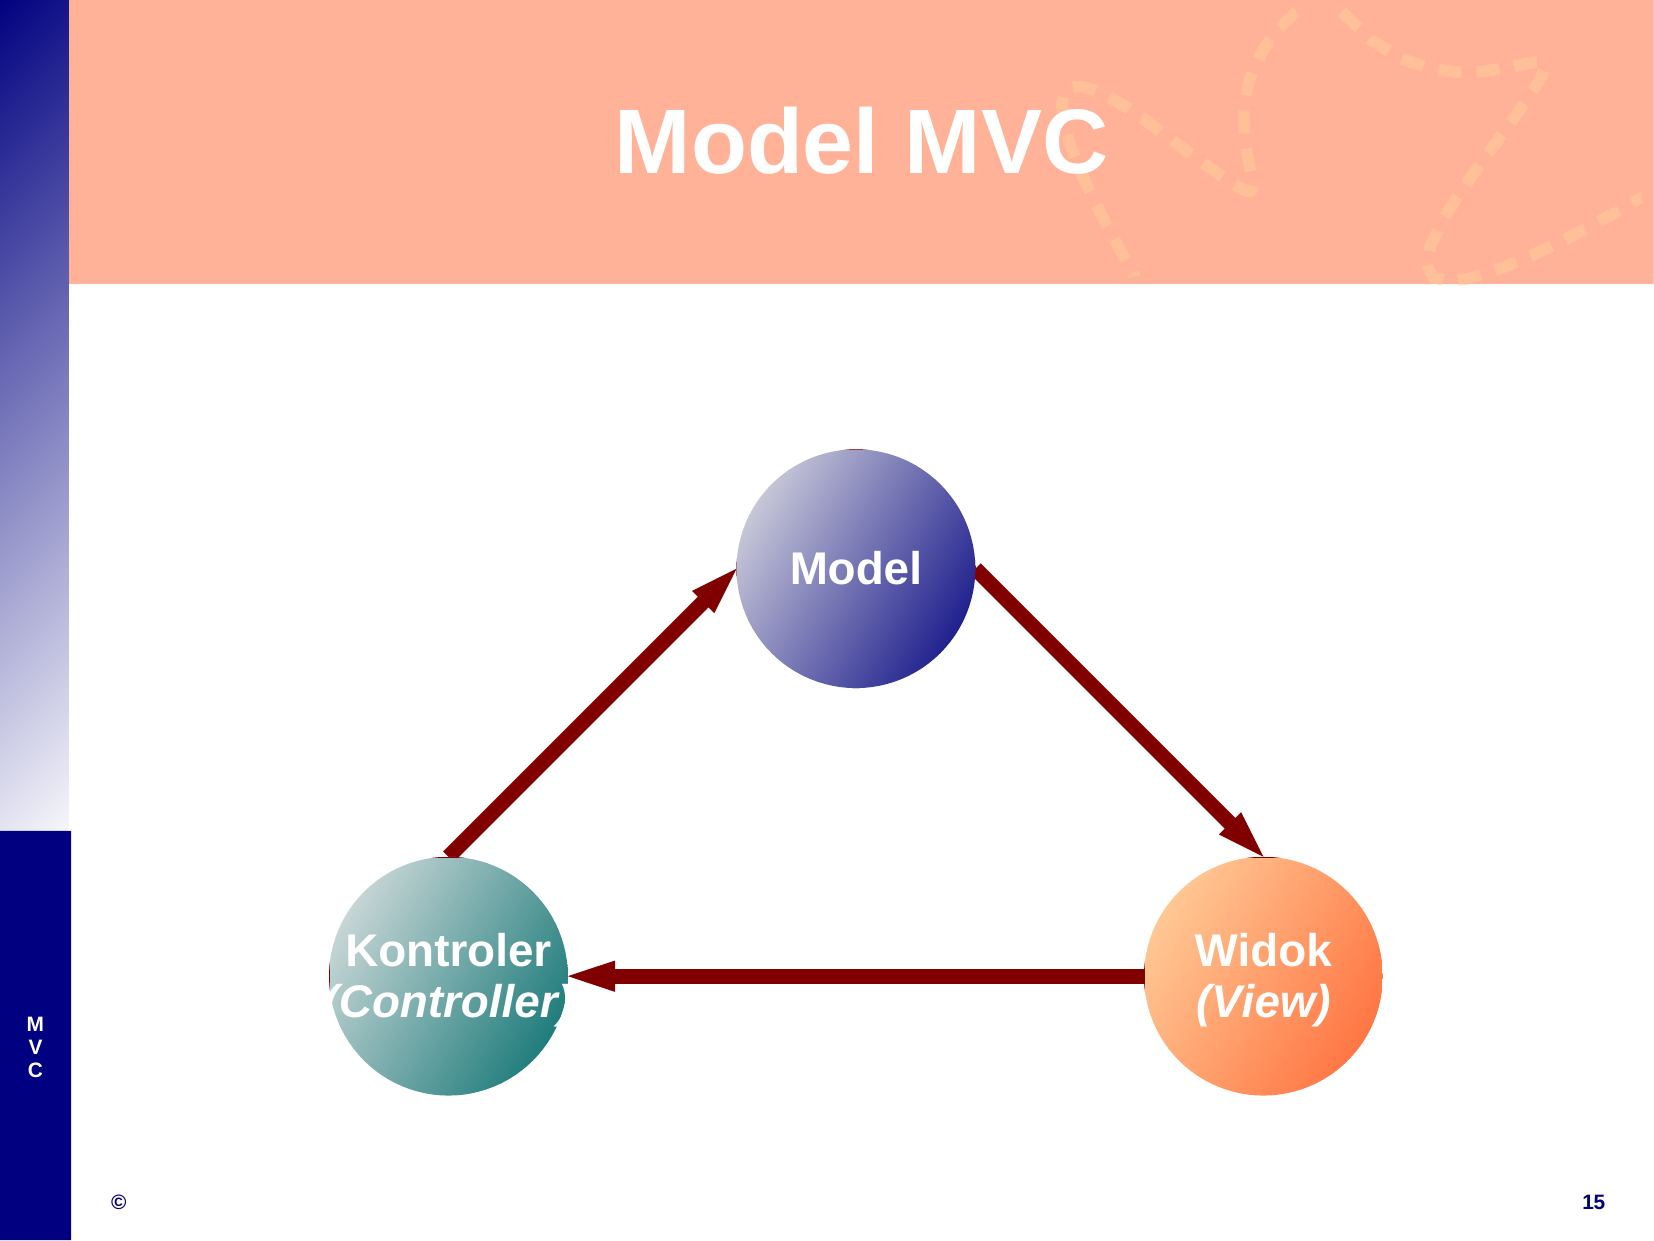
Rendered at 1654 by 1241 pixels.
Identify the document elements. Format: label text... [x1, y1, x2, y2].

text_box Kontroler (Controller) [329, 856, 568, 1096]
text_box Model [736, 449, 976, 689]
title Model MVC [70, 37, 1654, 246]
text_box Widok (View) [1144, 856, 1383, 1096]
text_box M V C [0, 830, 71, 1241]
